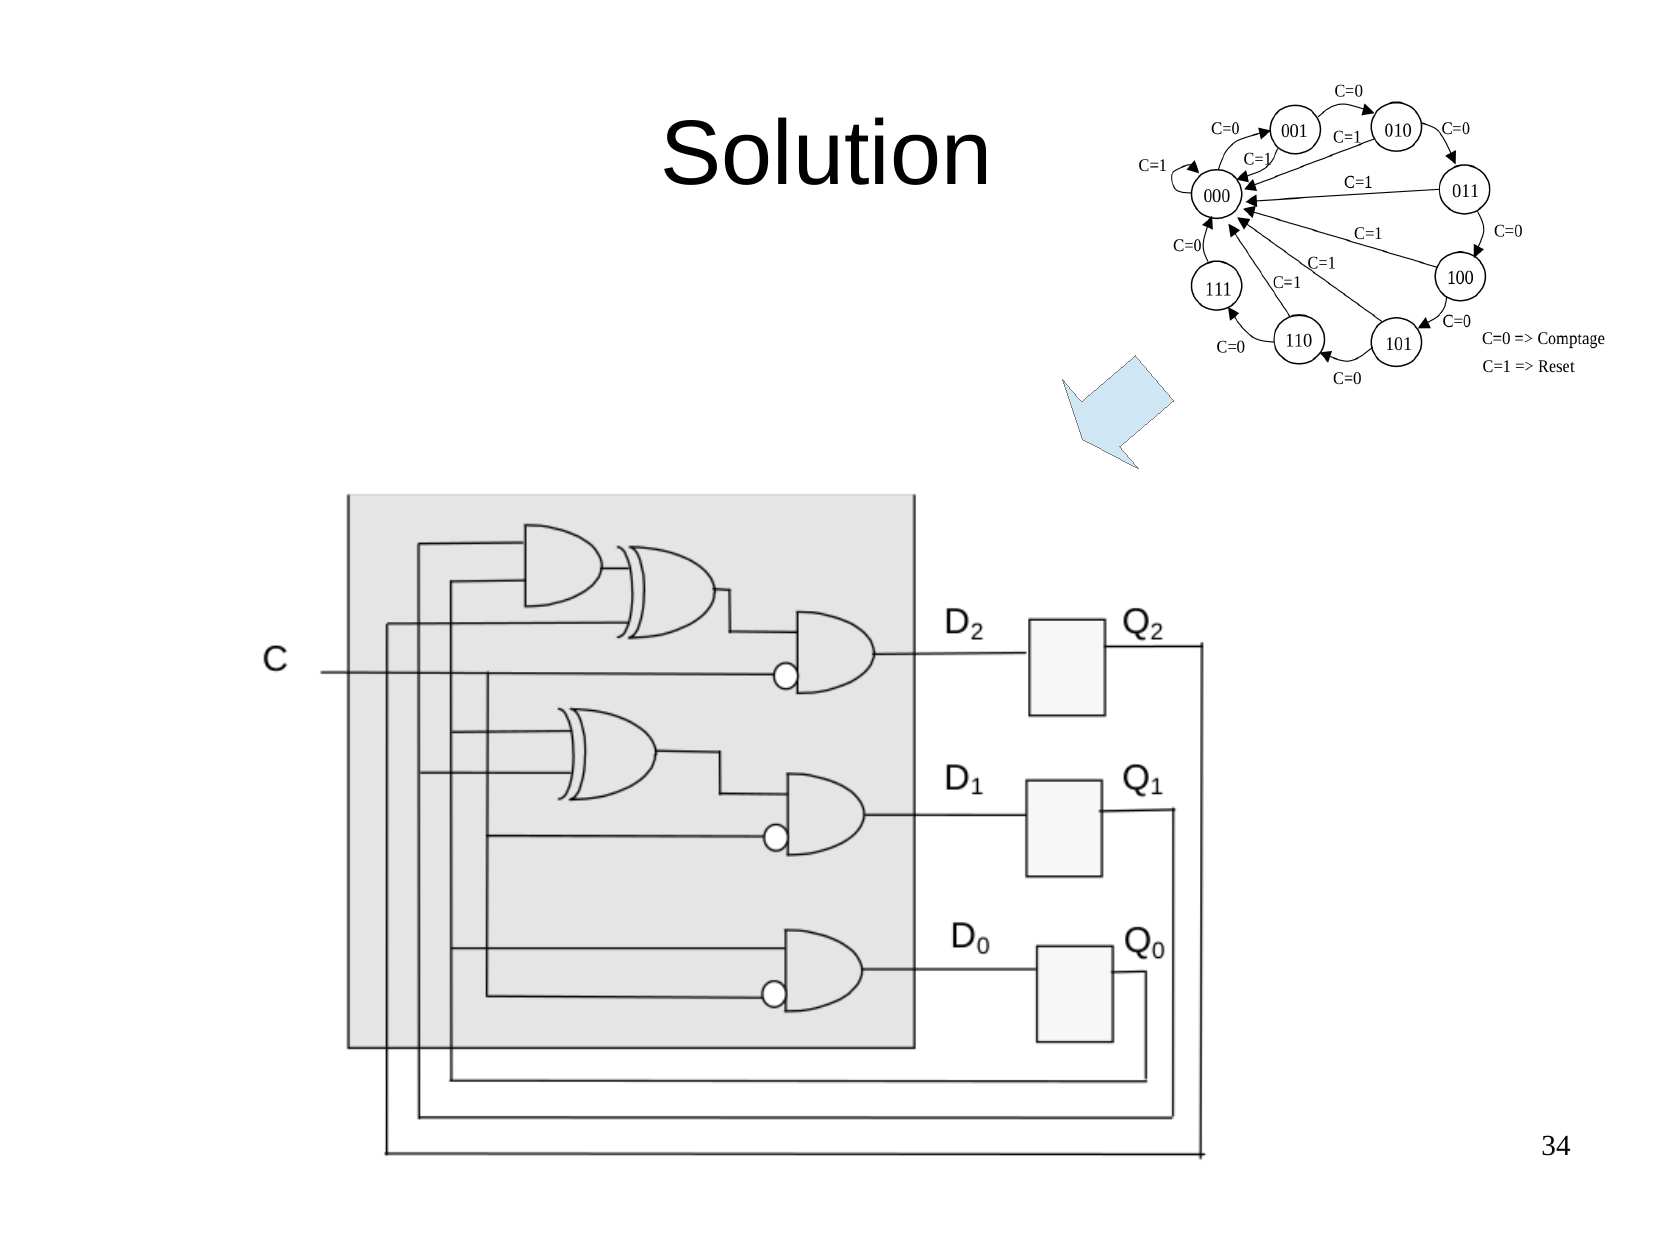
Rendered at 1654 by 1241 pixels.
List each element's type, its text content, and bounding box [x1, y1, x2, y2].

picture [175, 460, 1335, 1193]
picture [1122, 70, 1630, 390]
title Solution [82, 49, 1571, 257]
text_box [1062, 355, 1174, 469]
